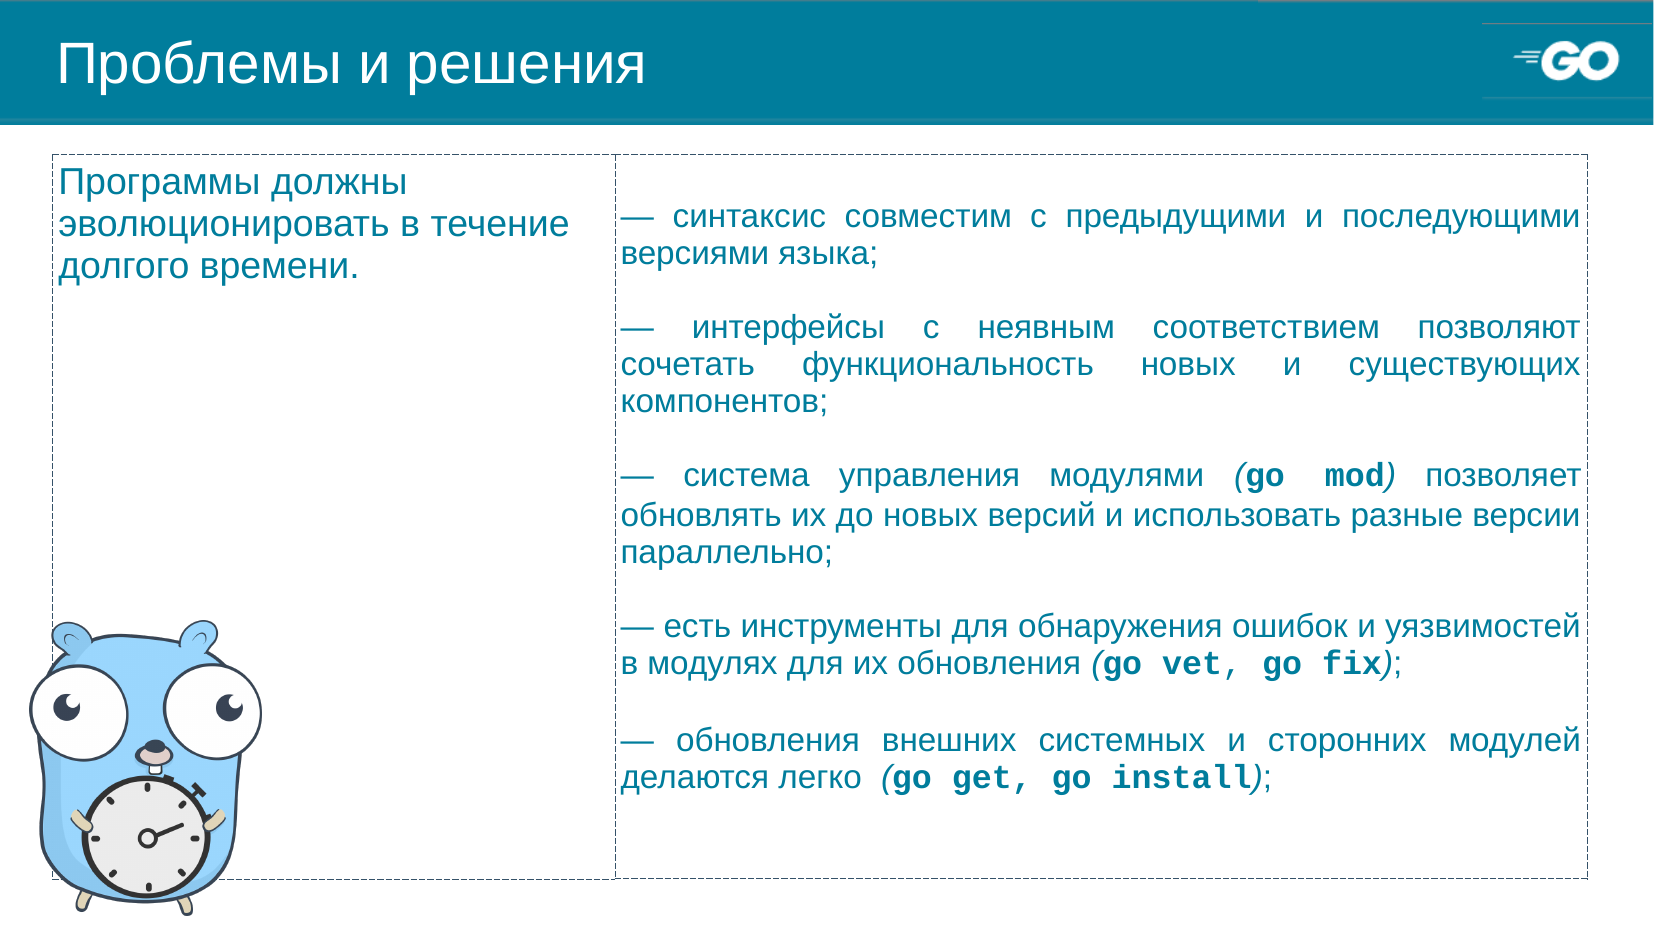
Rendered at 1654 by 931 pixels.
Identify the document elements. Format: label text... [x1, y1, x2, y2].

table_header Программы должны эволюционировать в течение долгого времени. [52, 155, 615, 879]
table_header — синтаксис совместим с предыдущими и последующими версиями языка; — интерфейсы с неявным соответствием позволяют сочетать функциональность новых и существующих компонентов; — система управления модулями (go mod) позволяет обновлять их до новых версий и использовать разные версии параллельно; — есть инструменты для обнаружения ошибок и уязвимостей в модулях для их обновления (go vet, go fix); — обновления внешних системных и сторонних модулей делаются легко (go get, go install); [615, 155, 1588, 879]
picture [29, 620, 262, 916]
picture [1542, 41, 1619, 81]
text_box Проблемы и решения [41, 23, 1495, 104]
